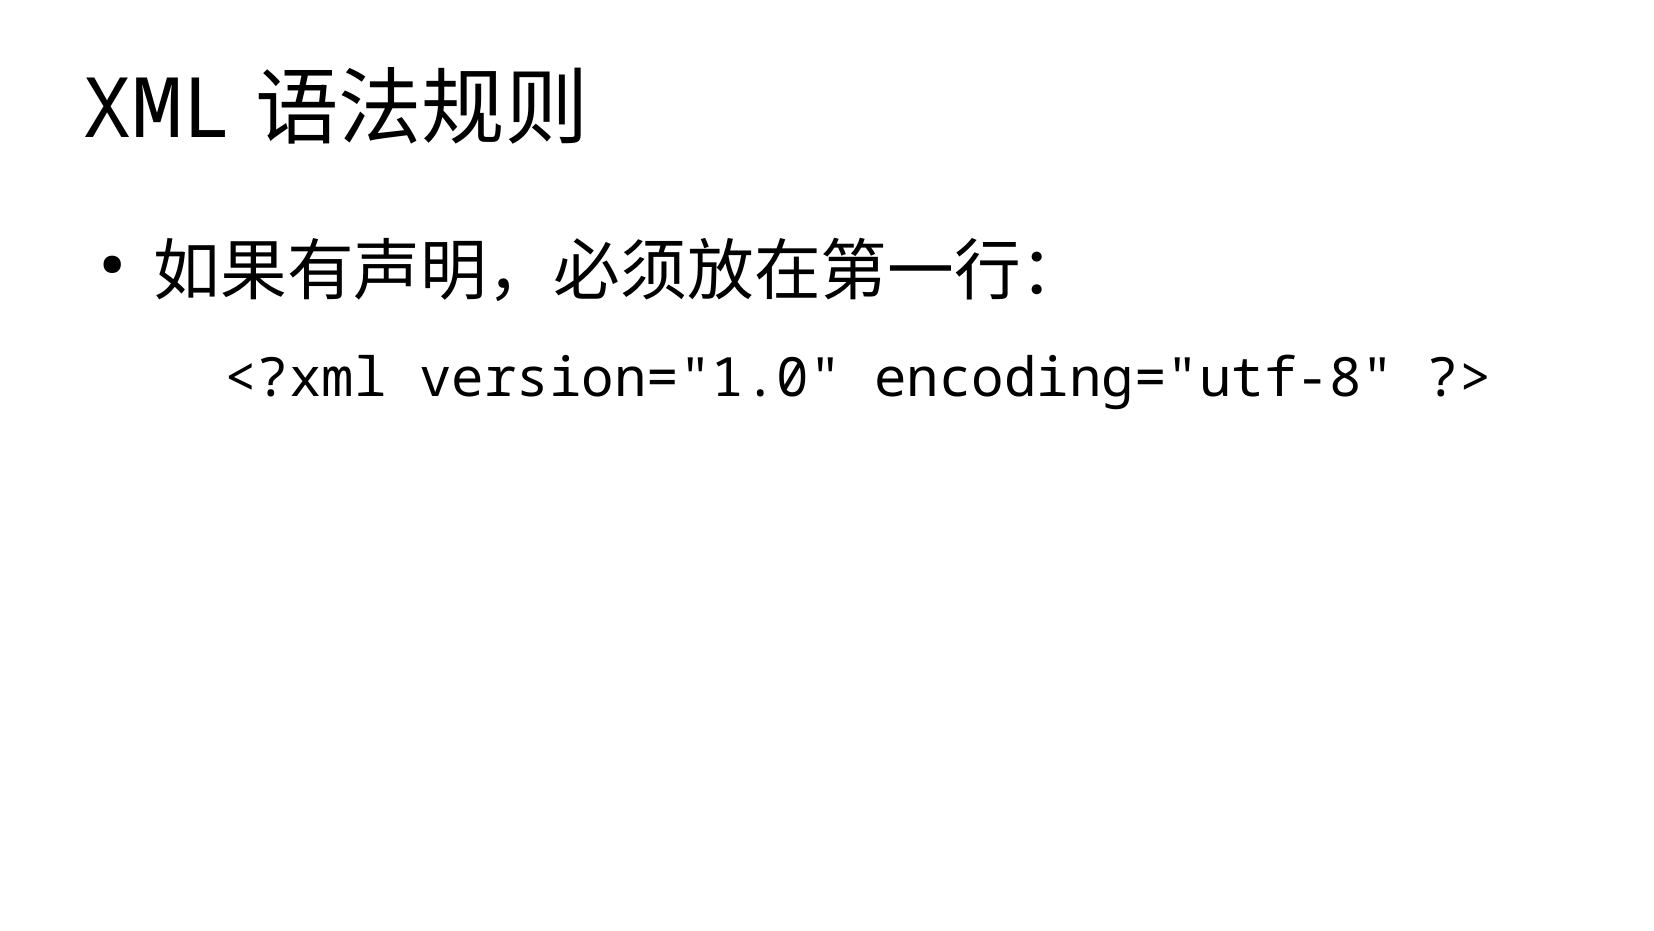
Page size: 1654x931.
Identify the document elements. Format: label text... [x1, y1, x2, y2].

title XML语法规则 [82, 37, 1571, 166]
list 如果有声明，必须放在第一行： <?xml version="1.0" encoding="utf-8" ?> [82, 217, 1571, 758]
